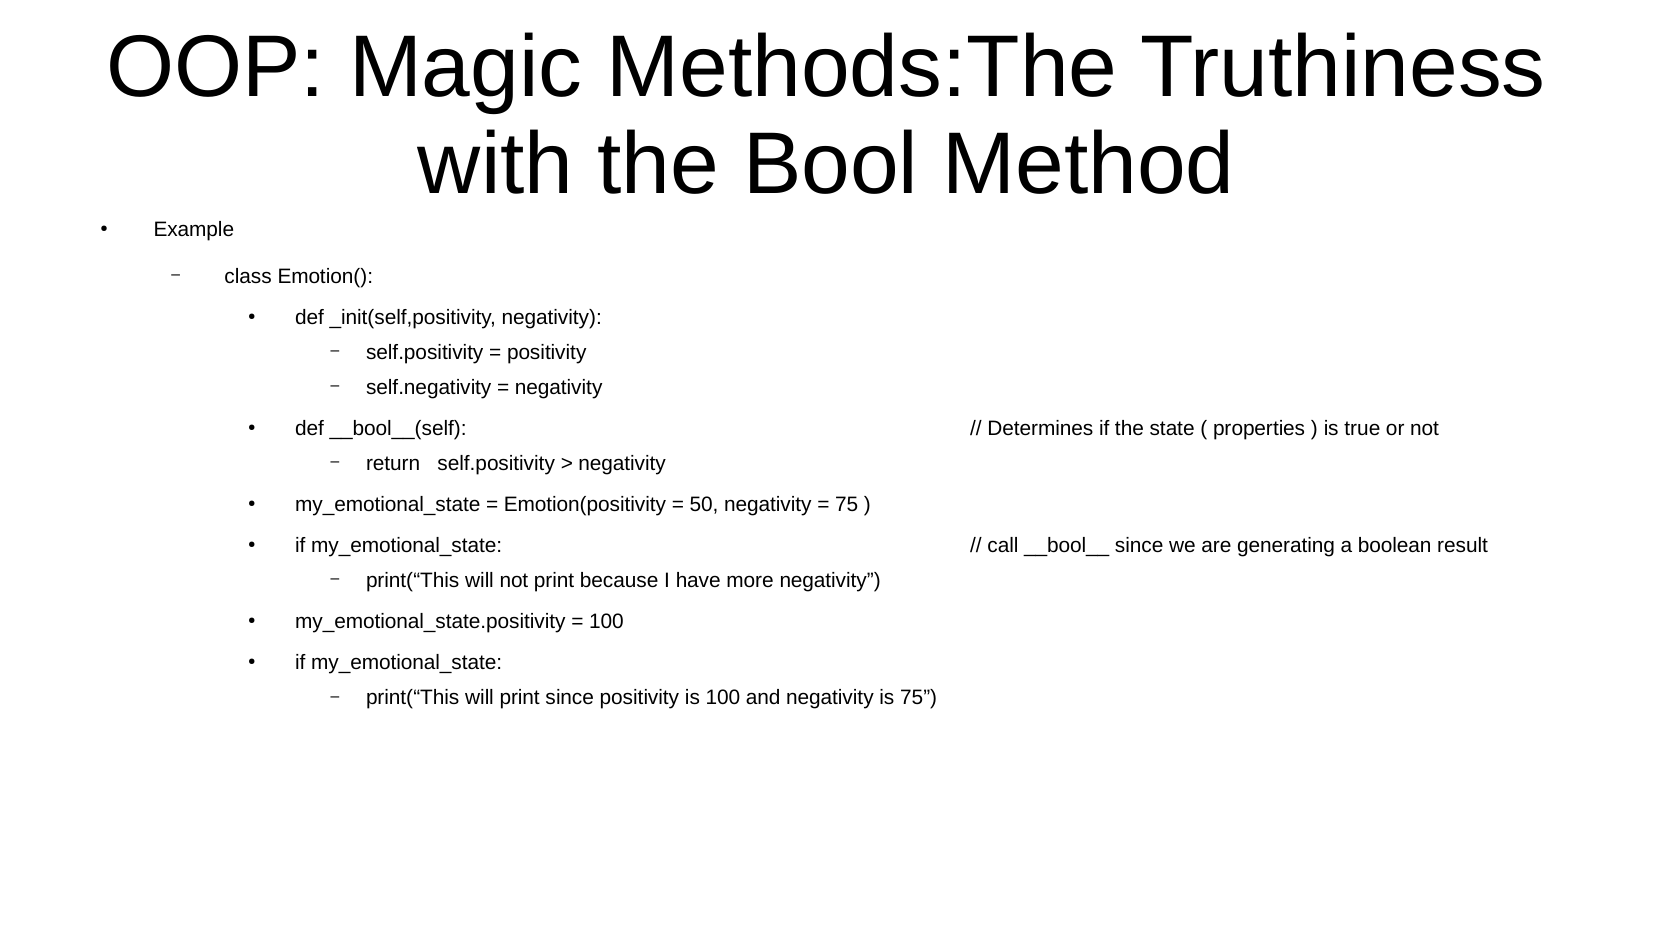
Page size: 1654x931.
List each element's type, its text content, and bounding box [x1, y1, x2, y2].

list Example class Emotion(): def _init(self,positivity, negativity): self.positivity = positivity self.negativity = negativity def __bool__(self): // Determines if the state ( properties ) is true or not return self.positivity > negativity my_emotional_state = Emotion(positivity = 50, negativity = 75 ) if my_emotional_state: // call __bool__ since we are generating a boolean result print(“This will not print because I have more negativity”) my_emotional_state.positivity = 100 if my_emotional_state: print(“This will print since positivity is 100 and negativity is 75”) [82, 217, 1636, 916]
title OOP: Magic Methods:The Truthiness with the Bool Method [82, 12, 1571, 217]
